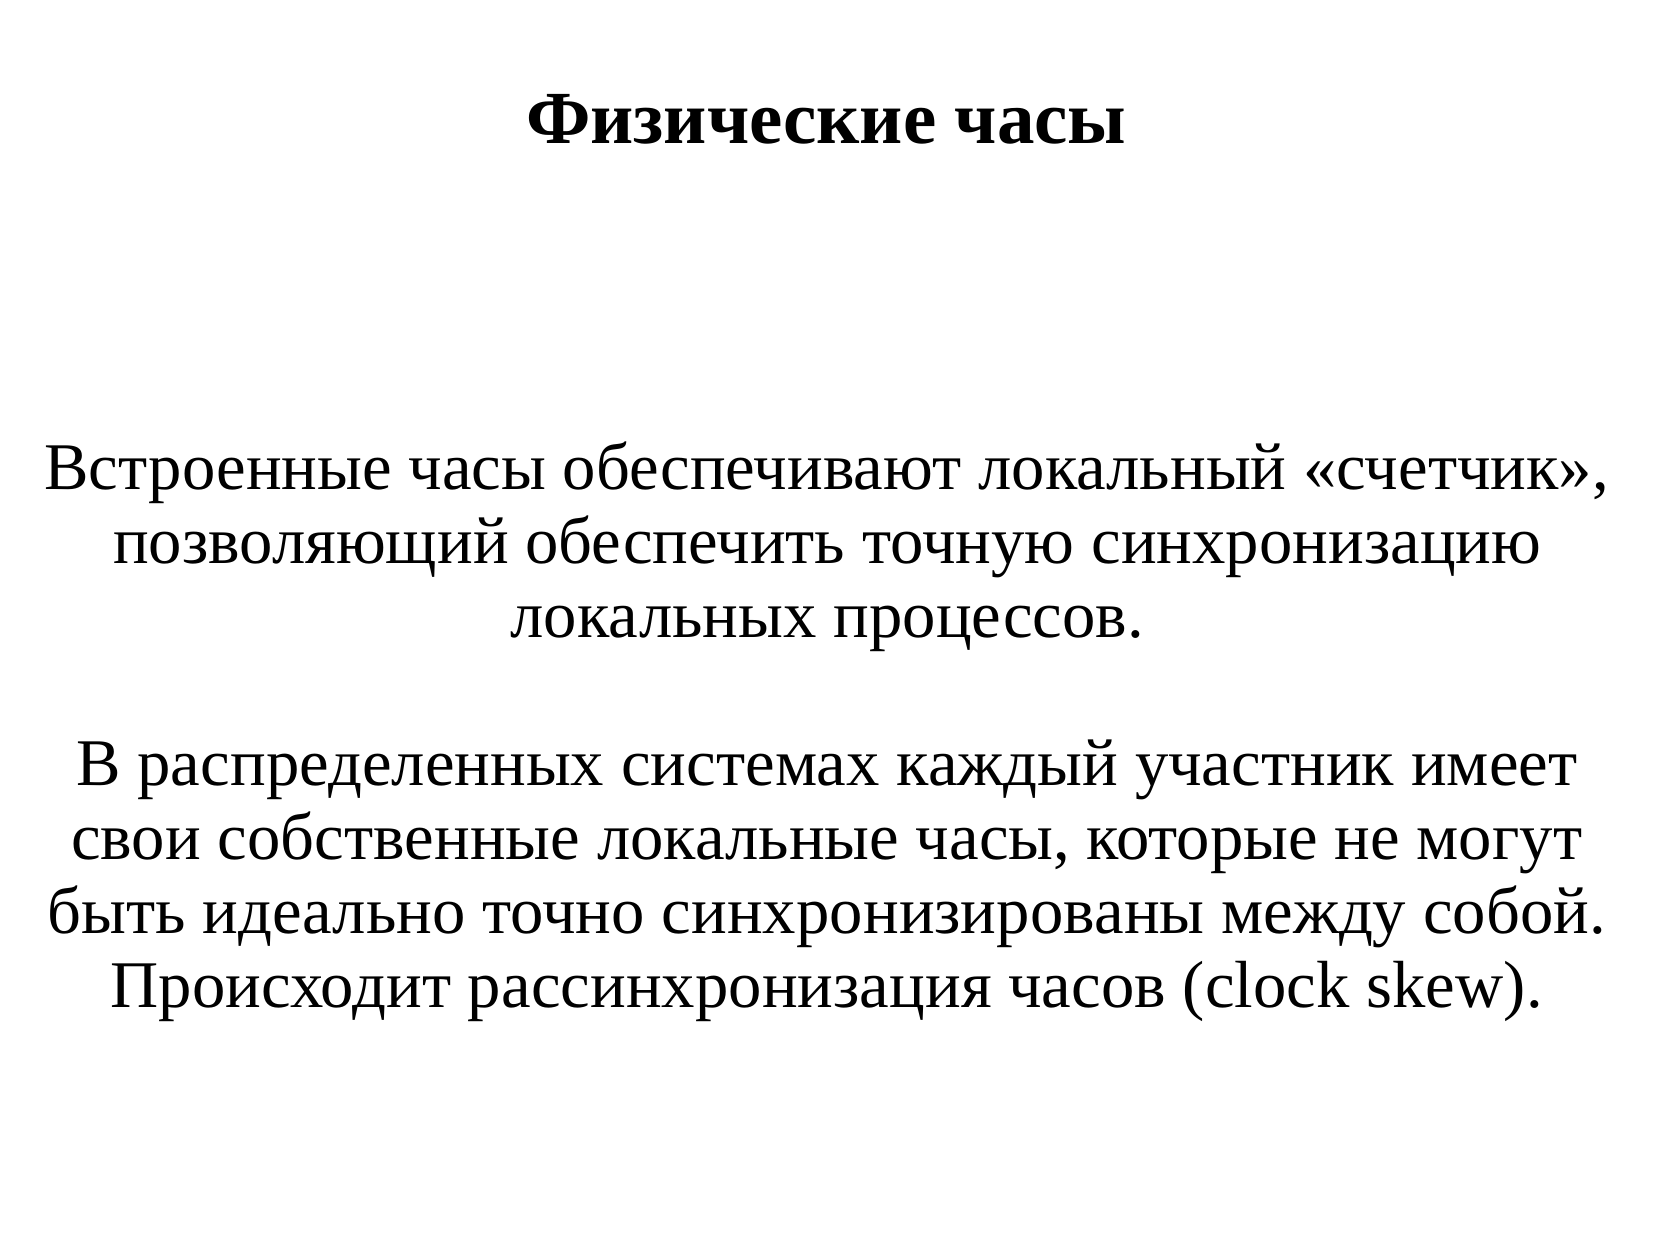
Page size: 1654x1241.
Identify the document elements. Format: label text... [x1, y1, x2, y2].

subtitle Встроенные часы обеспечивают локальный «счетчик», позволяющий обеспечить точную синхронизацию локальных процессов. В распределенных системах каждый участник имеет свои собственные локальные часы, которые не могут быть идеально точно синхронизированы между собой. Происходит рассинхронизация часов (clock skew). [30, 236, 1626, 1215]
title Физические часы [30, 27, 1624, 210]
